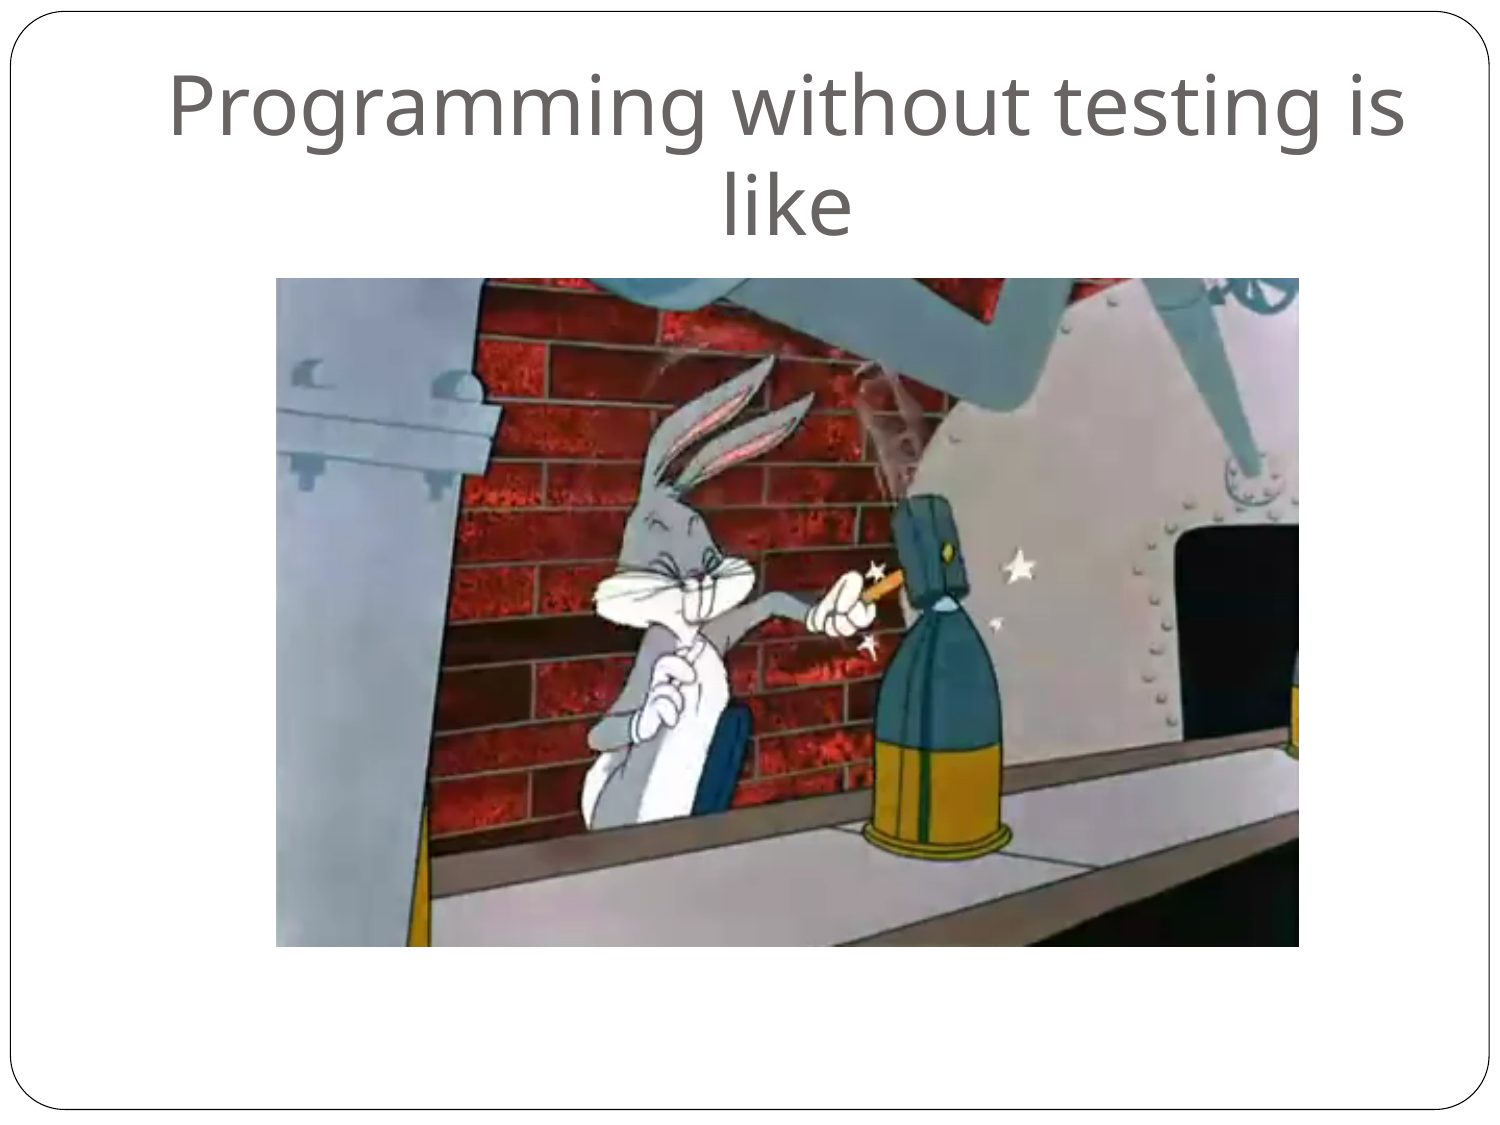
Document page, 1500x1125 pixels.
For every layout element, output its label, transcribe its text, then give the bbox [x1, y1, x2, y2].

title Programming without testing is like [150, 45, 1426, 233]
picture [276, 278, 1299, 947]
